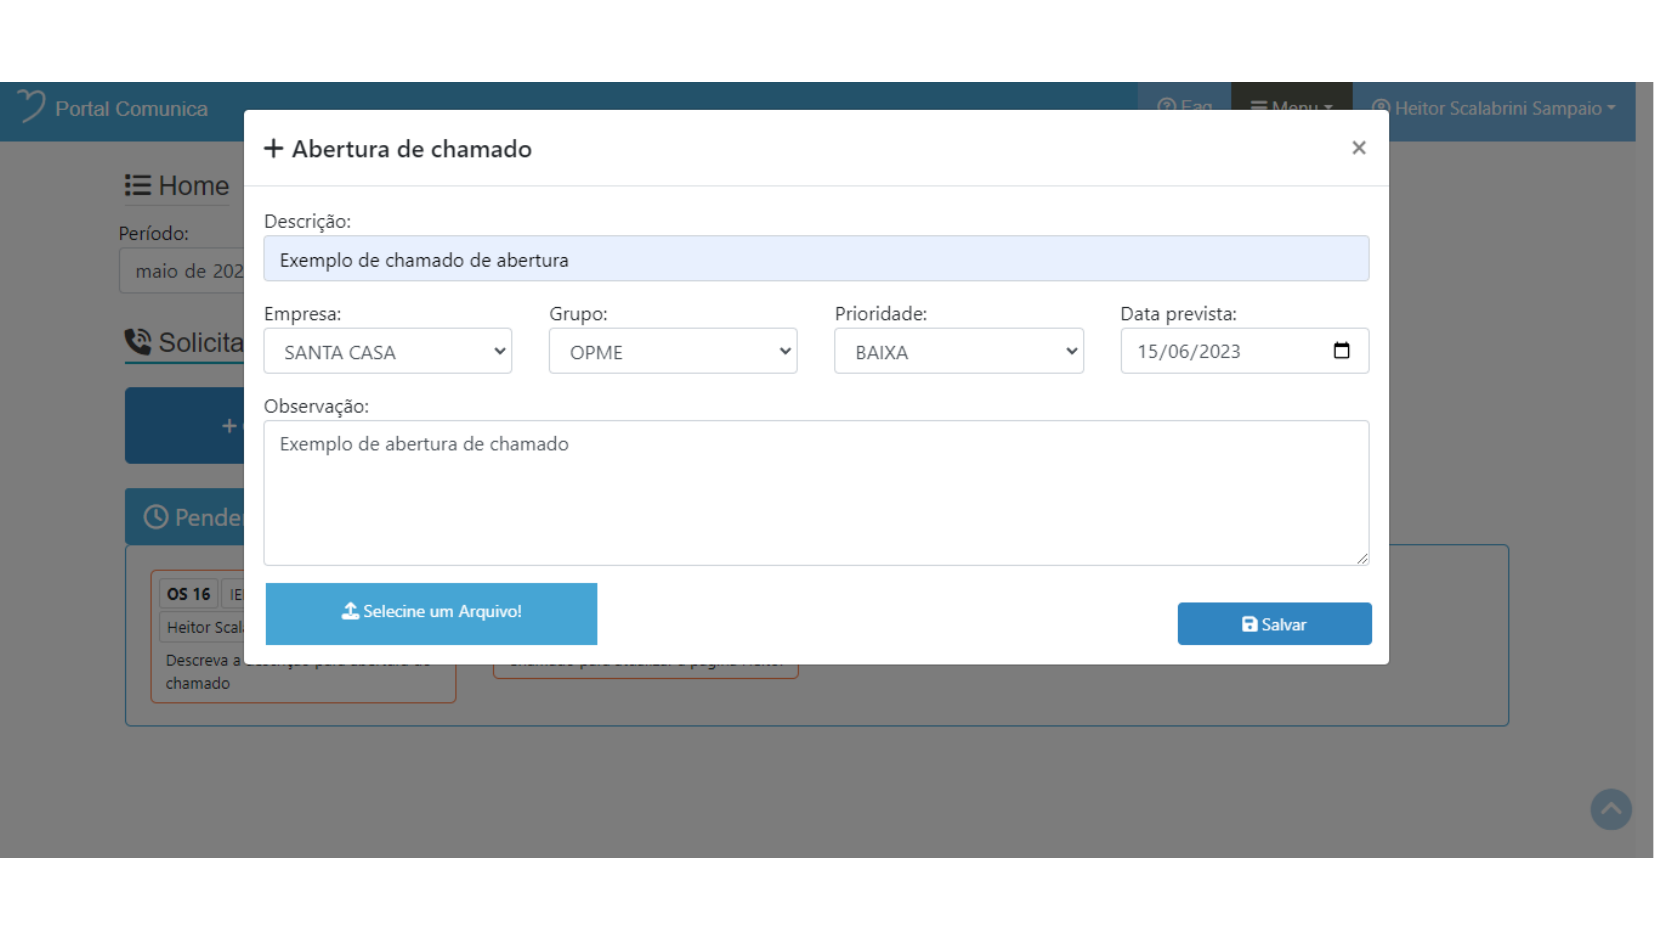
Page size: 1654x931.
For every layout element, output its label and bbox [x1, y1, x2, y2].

picture [0, 82, 1654, 858]
